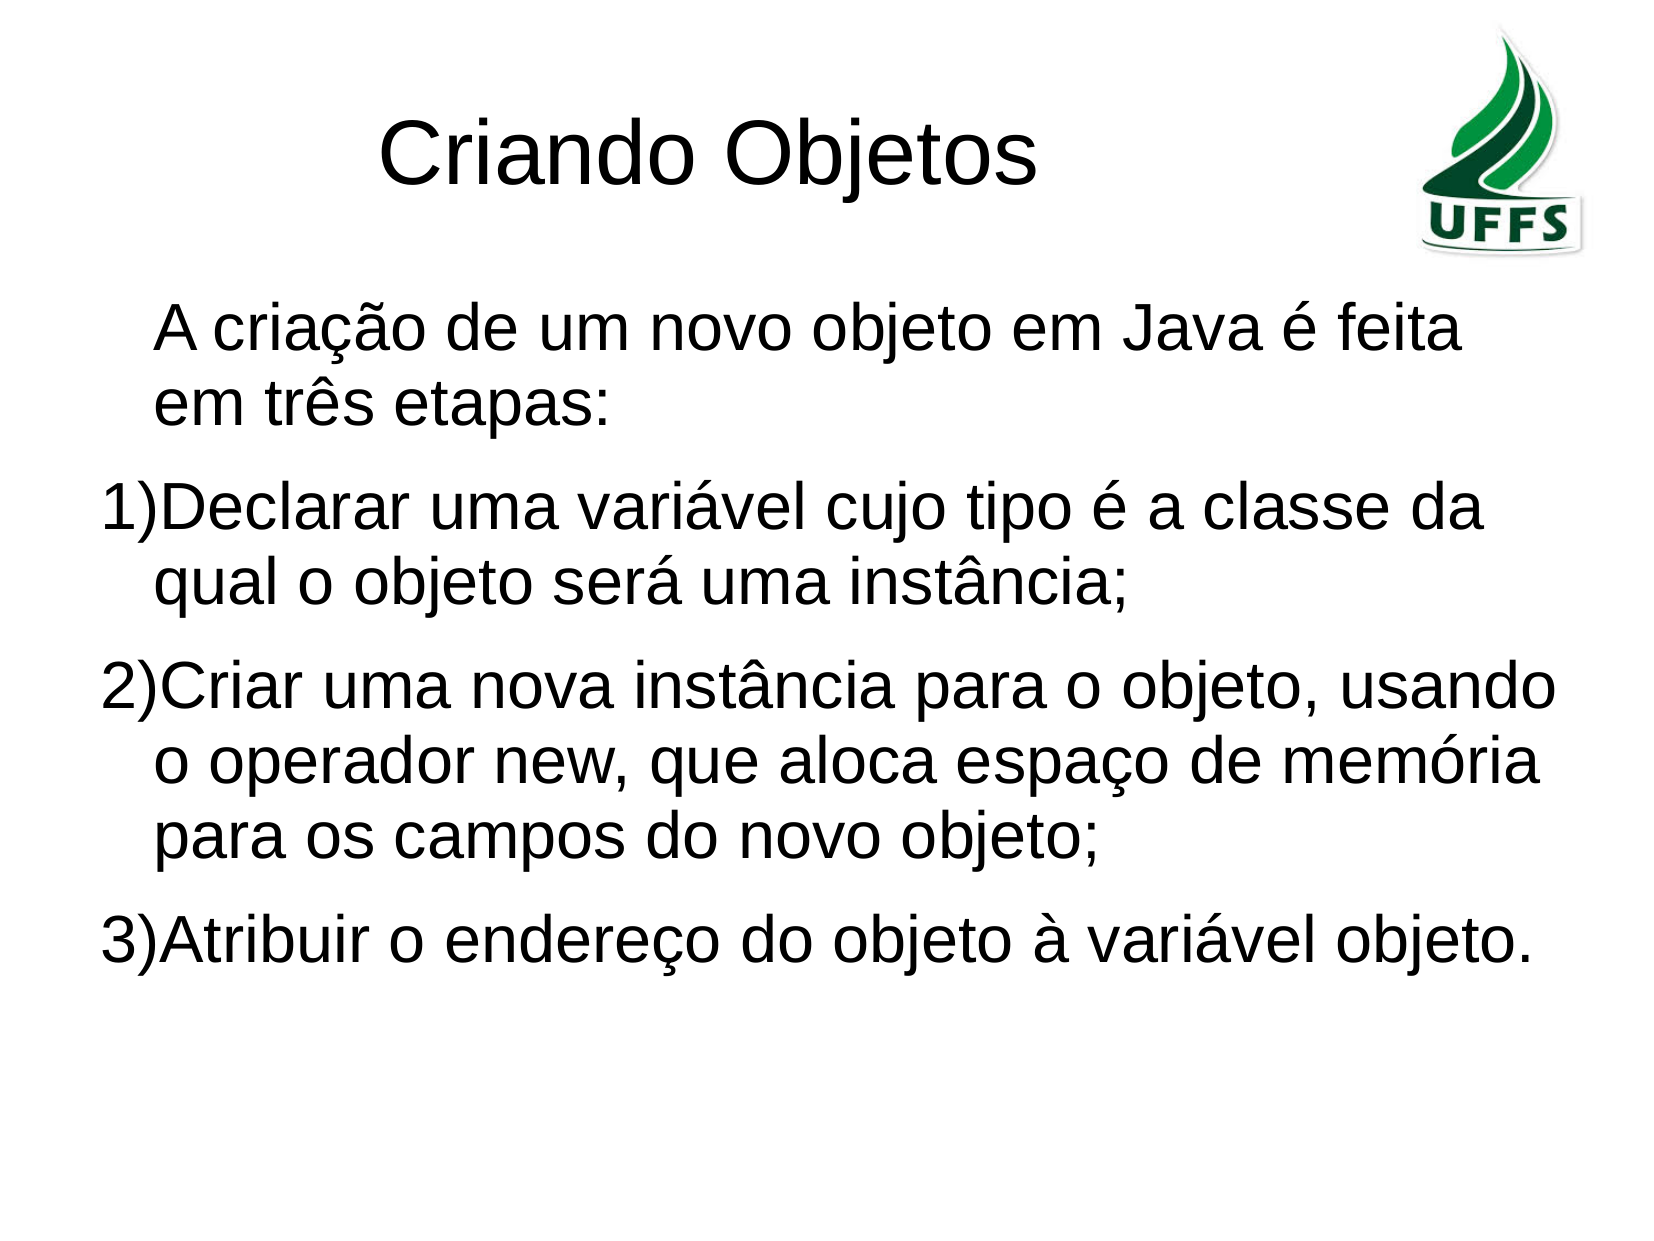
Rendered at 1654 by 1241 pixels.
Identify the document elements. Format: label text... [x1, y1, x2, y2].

title Criando Objetos [82, 49, 1335, 257]
picture [1381, 20, 1624, 272]
list A criação de um novo objeto em Java é feita em três etapas: Declarar uma variável cujo tipo é a classe da qual o objeto será uma instância; Criar uma nova instância para o objeto, usando o operador new, que aloca espaço de memória para os campos do novo objeto; Atribuir o endereço do objeto à variável objeto. [82, 290, 1571, 1146]
